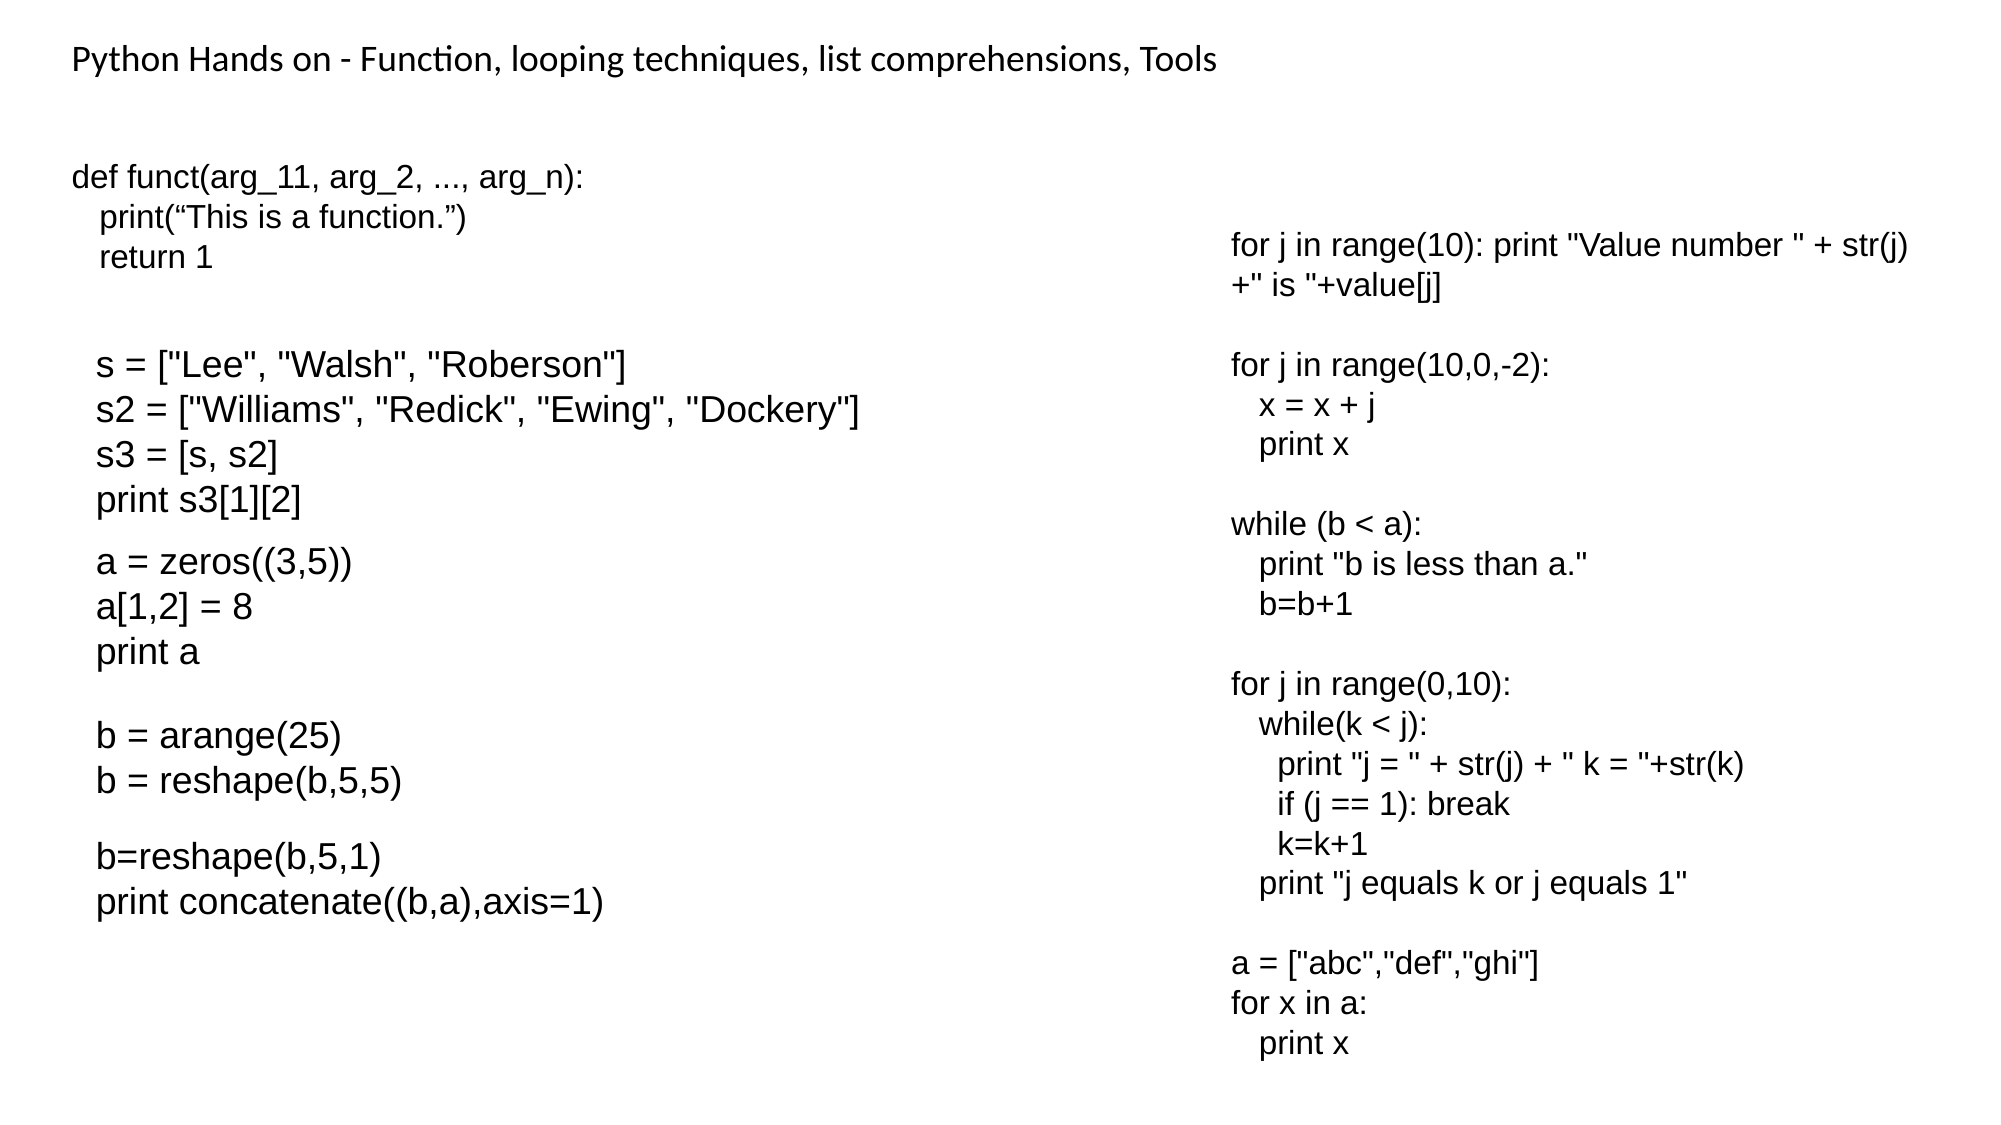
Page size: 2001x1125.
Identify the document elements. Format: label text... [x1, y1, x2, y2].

text_box a = zeros((3,5)) a[1,2] = 8 print a [81, 529, 1082, 680]
text_box for j in range(10): print "Value number " + str(j) +" is "+value[j] for j in range(10,0,-2): x = x + j print x while (b < a): print "b is less than a." b=b+1 for j in range(0,10): while(k < j): print "j = " + str(j) + " k = "+str(k) if (j == 1): break k=k+1 print "j equals k or j equals 1" a = ["abc","def","ghi"] for x in a: print x [1216, 215, 1942, 1069]
text_box Python Hands on - Function, looping techniques, list comprehensions, Tools [56, 26, 1542, 87]
text_box b=reshape(b,5,1) print concatenate((b,a),axis=1) [81, 824, 1082, 930]
text_box def funct(arg_11, arg_2, ..., arg_n): print(“This is a function.”) return 1 [56, 148, 1057, 283]
text_box b = arange(25) b = reshape(b,5,5) [81, 703, 1082, 809]
text_box s = ["Lee", "Walsh", "Roberson"] s2 = ["Williams", "Redick", "Ewing", "Dockery"] s3 = [s, s2] print s3[1][2] [81, 332, 1082, 528]
